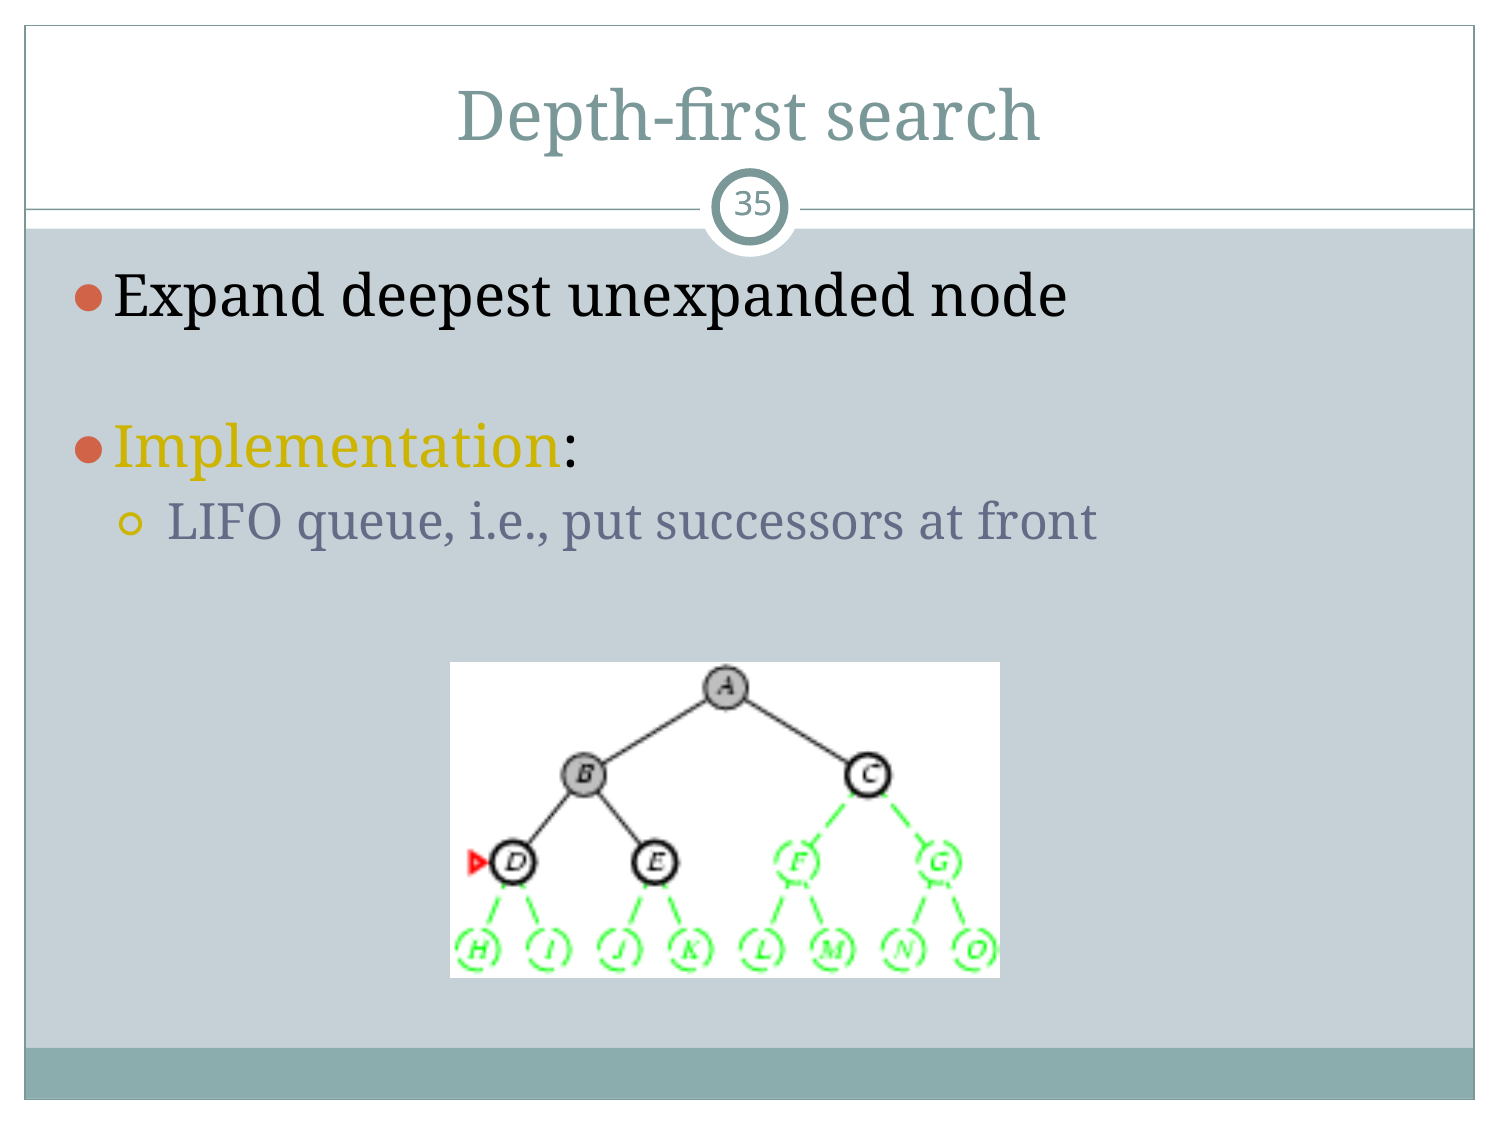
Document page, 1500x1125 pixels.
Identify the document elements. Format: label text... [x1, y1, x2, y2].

list Expand deepest unexpanded node Implementation: LIFO queue, i.e., put successors at front [49, 250, 1445, 1001]
slide_number <number> [715, 168, 791, 241]
picture [450, 662, 1000, 978]
title Depth-first search [49, 37, 1450, 162]
